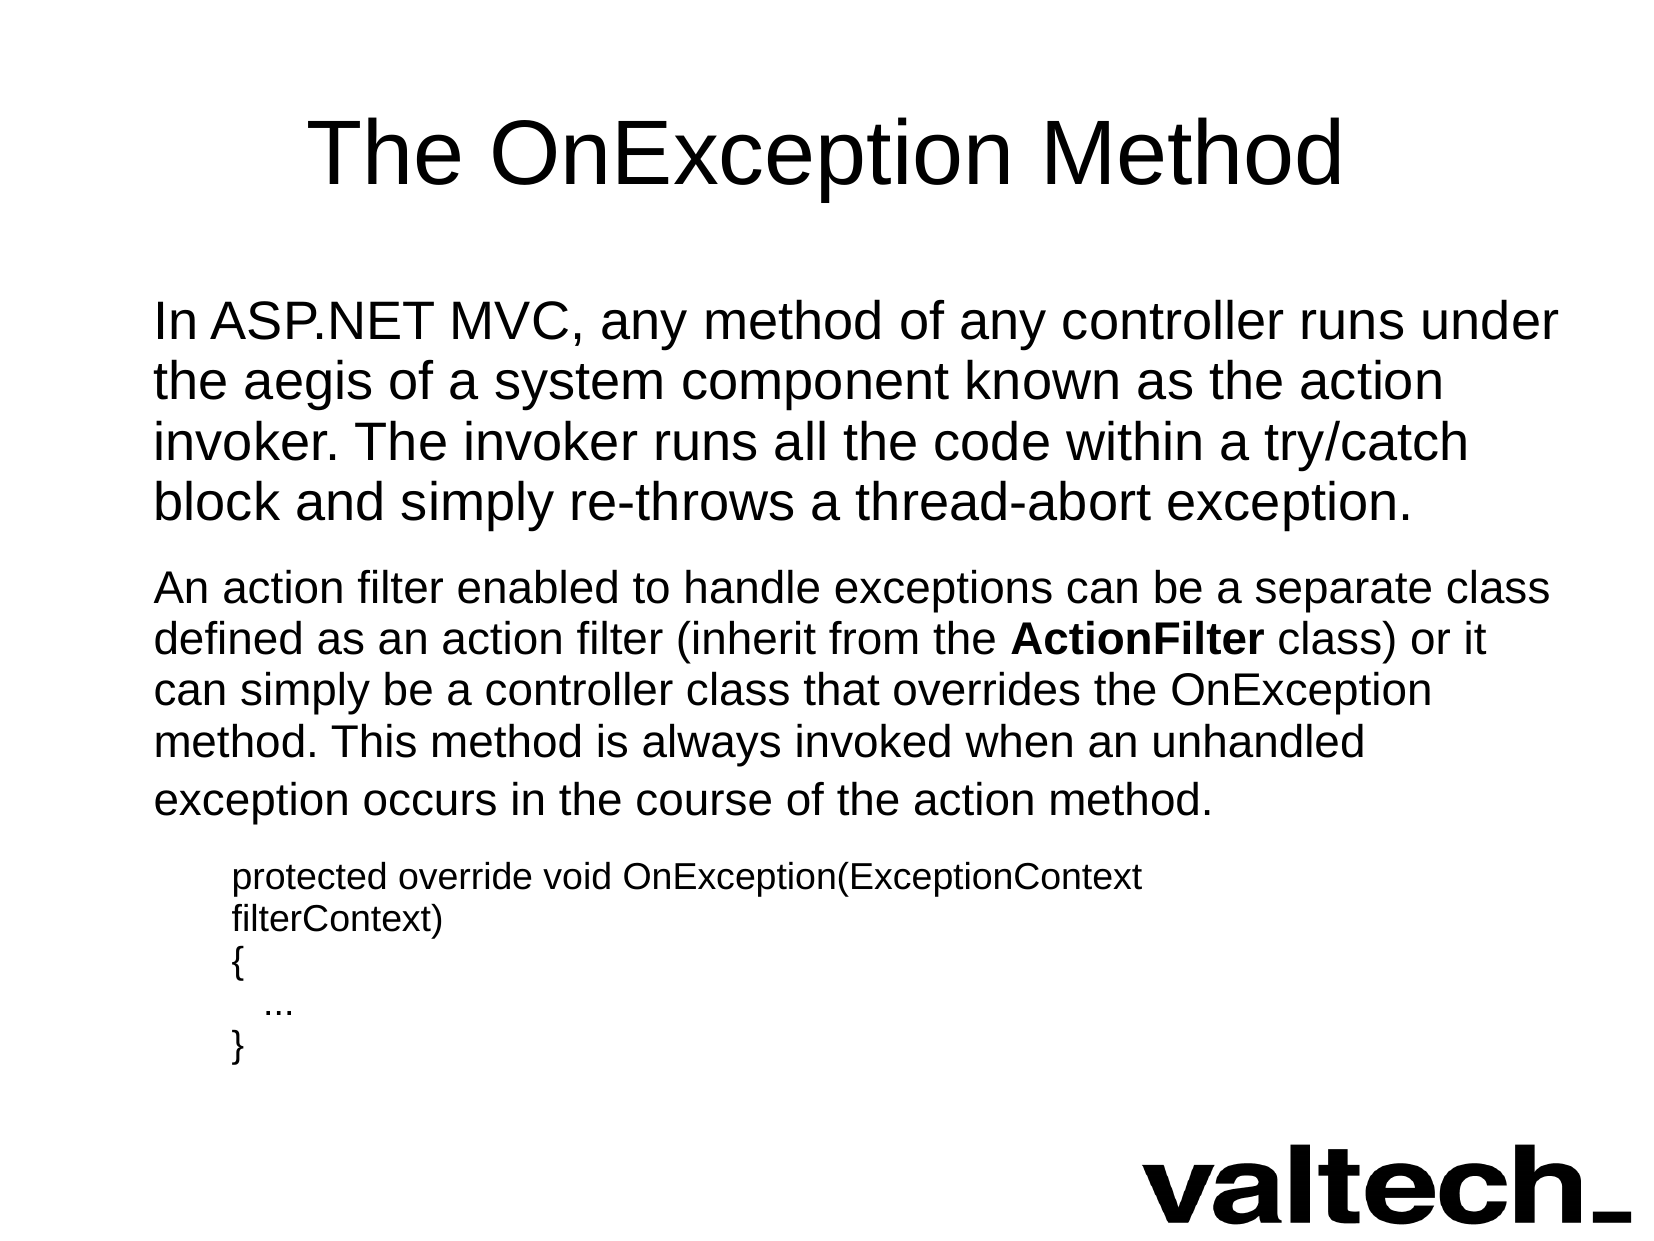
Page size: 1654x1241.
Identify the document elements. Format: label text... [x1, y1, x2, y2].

picture [1122, 1121, 1645, 1241]
title The OnException Method [82, 49, 1571, 257]
text_box protected override void OnException(ExceptionContext filterContext) { ... } [216, 848, 1380, 1032]
list In ASP.NET MVC, any method of any controller runs under the aegis of a system component known as the action invoker. The invoker runs all the code within a try/catch block and simply re-throws a thread-abort exception. An action filter enabled to handle exceptions can be a separate class defined as an action filter (inherit from the ActionFilter class) or it can simply be a controller class that overrides the OnException method. This method is always invoked when an unhandled exception occurs in the course of the action method. [82, 290, 1571, 1109]
